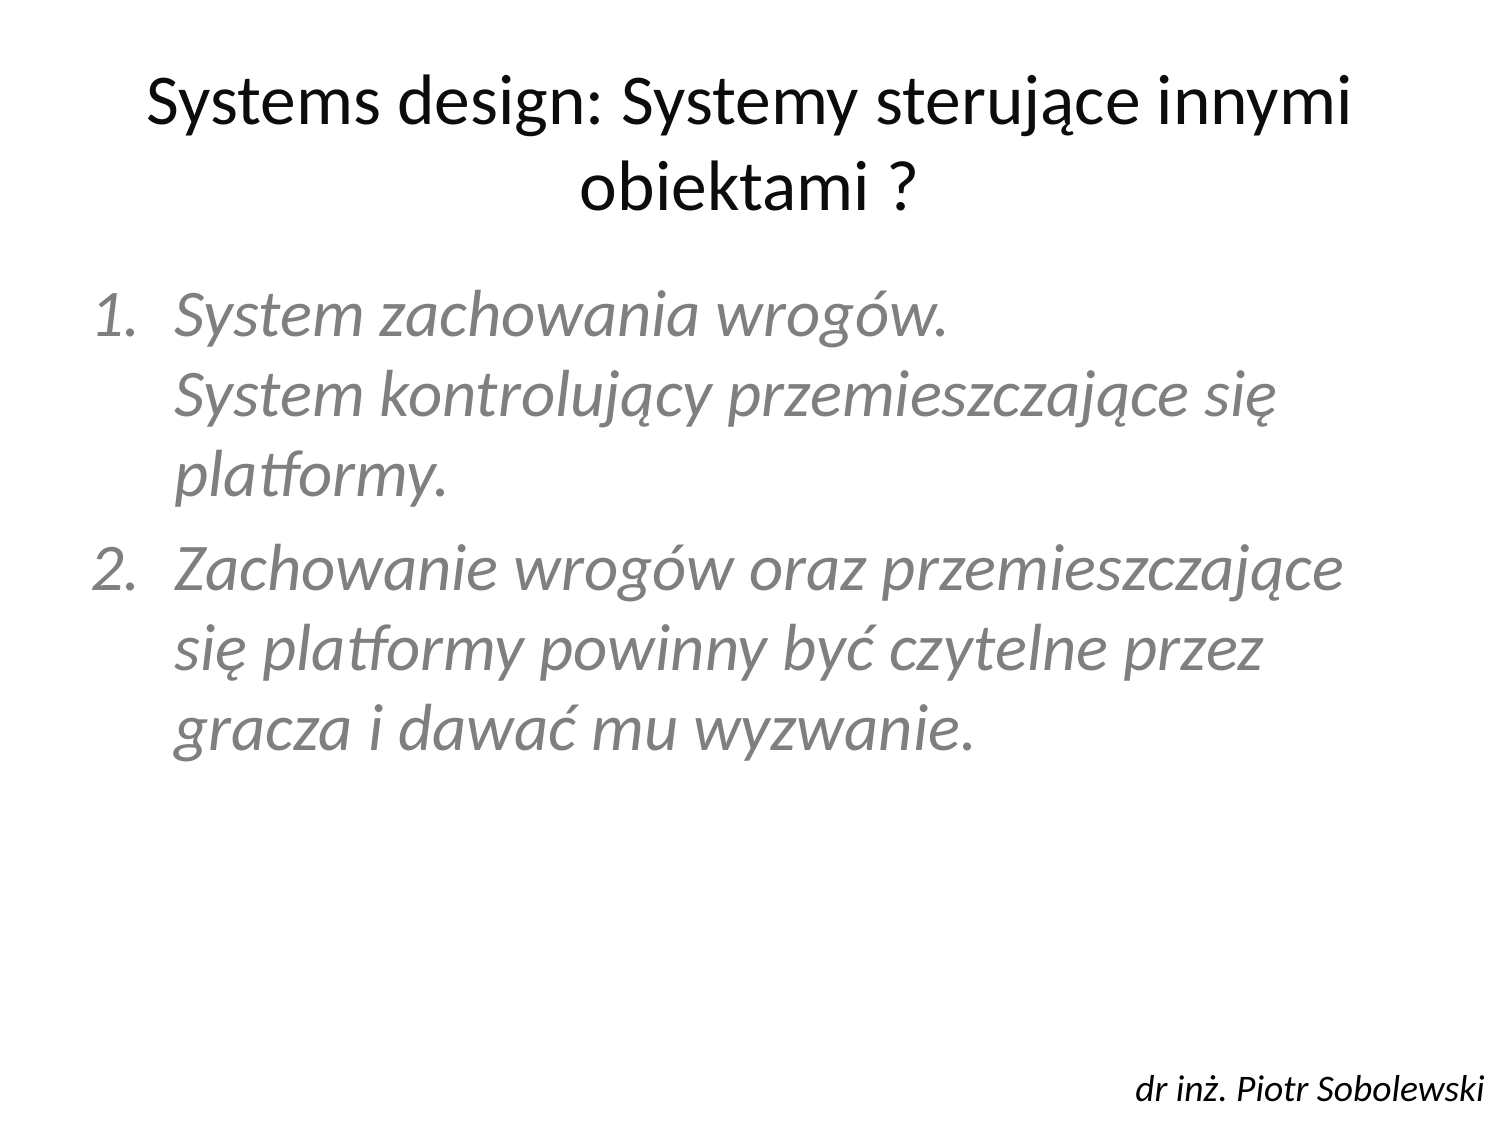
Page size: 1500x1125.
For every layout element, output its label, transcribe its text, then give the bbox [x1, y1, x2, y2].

title Systems design: Systemy sterujące innymi obiektami ? [75, 45, 1425, 233]
text_box dr inż. Piotr Sobolewski [823, 1049, 1500, 1125]
list System zachowania wrogów. System kontrolujący przemieszczające się platformy. Zachowanie wrogów oraz przemieszczające się platformy powinny być czytelne przez gracza i dawać mu wyzwanie. [75, 262, 1425, 1005]
